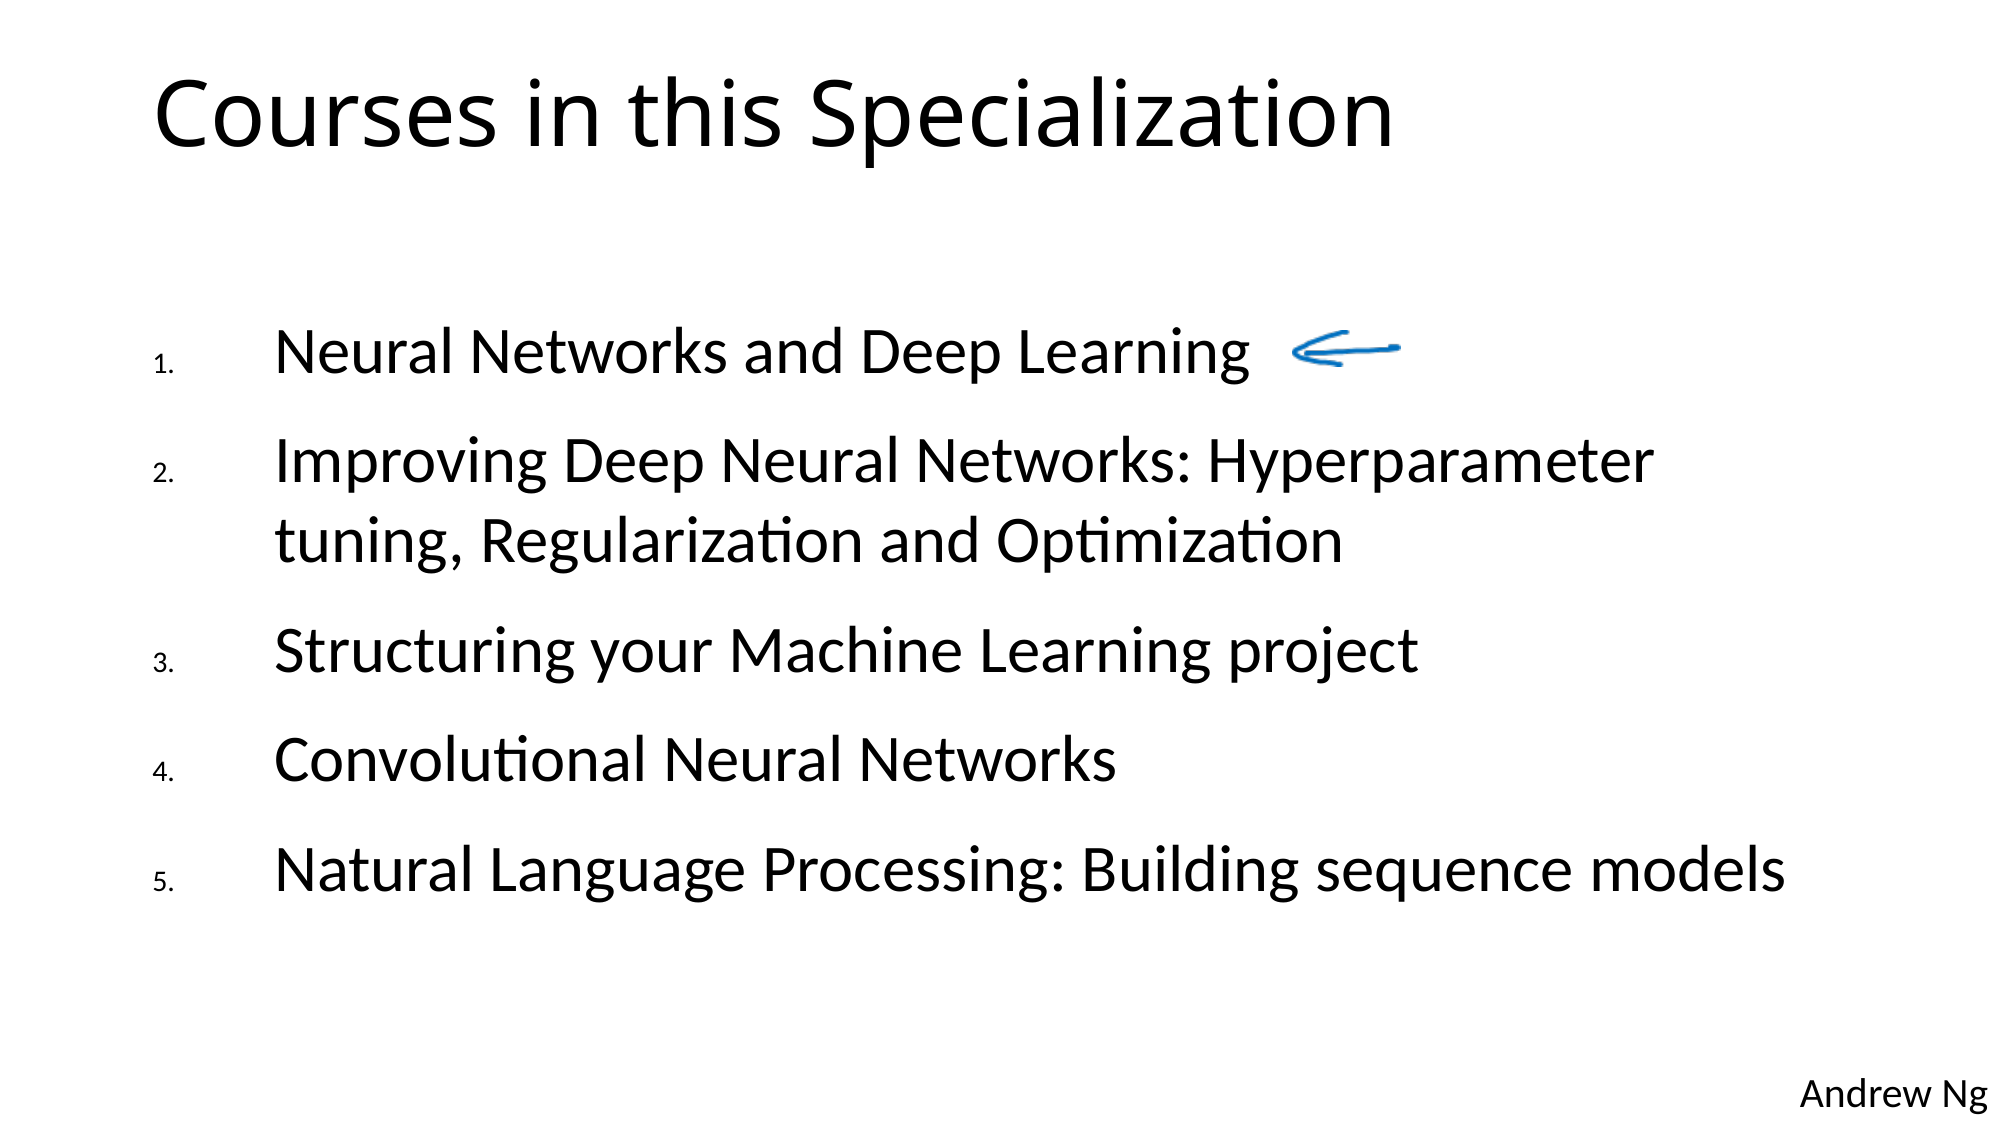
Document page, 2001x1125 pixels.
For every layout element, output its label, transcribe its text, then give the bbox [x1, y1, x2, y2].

title Courses in this Specialization [137, 59, 1863, 278]
picture [1292, 330, 1401, 367]
list Neural Networks and Deep Learning Improving Deep Neural Networks: Hyperparameter tuning, Regularization and Optimization Structuring your Machine Learning project Convolutional Neural Networks Natural Language Processing: Building sequence models [137, 299, 1863, 1014]
